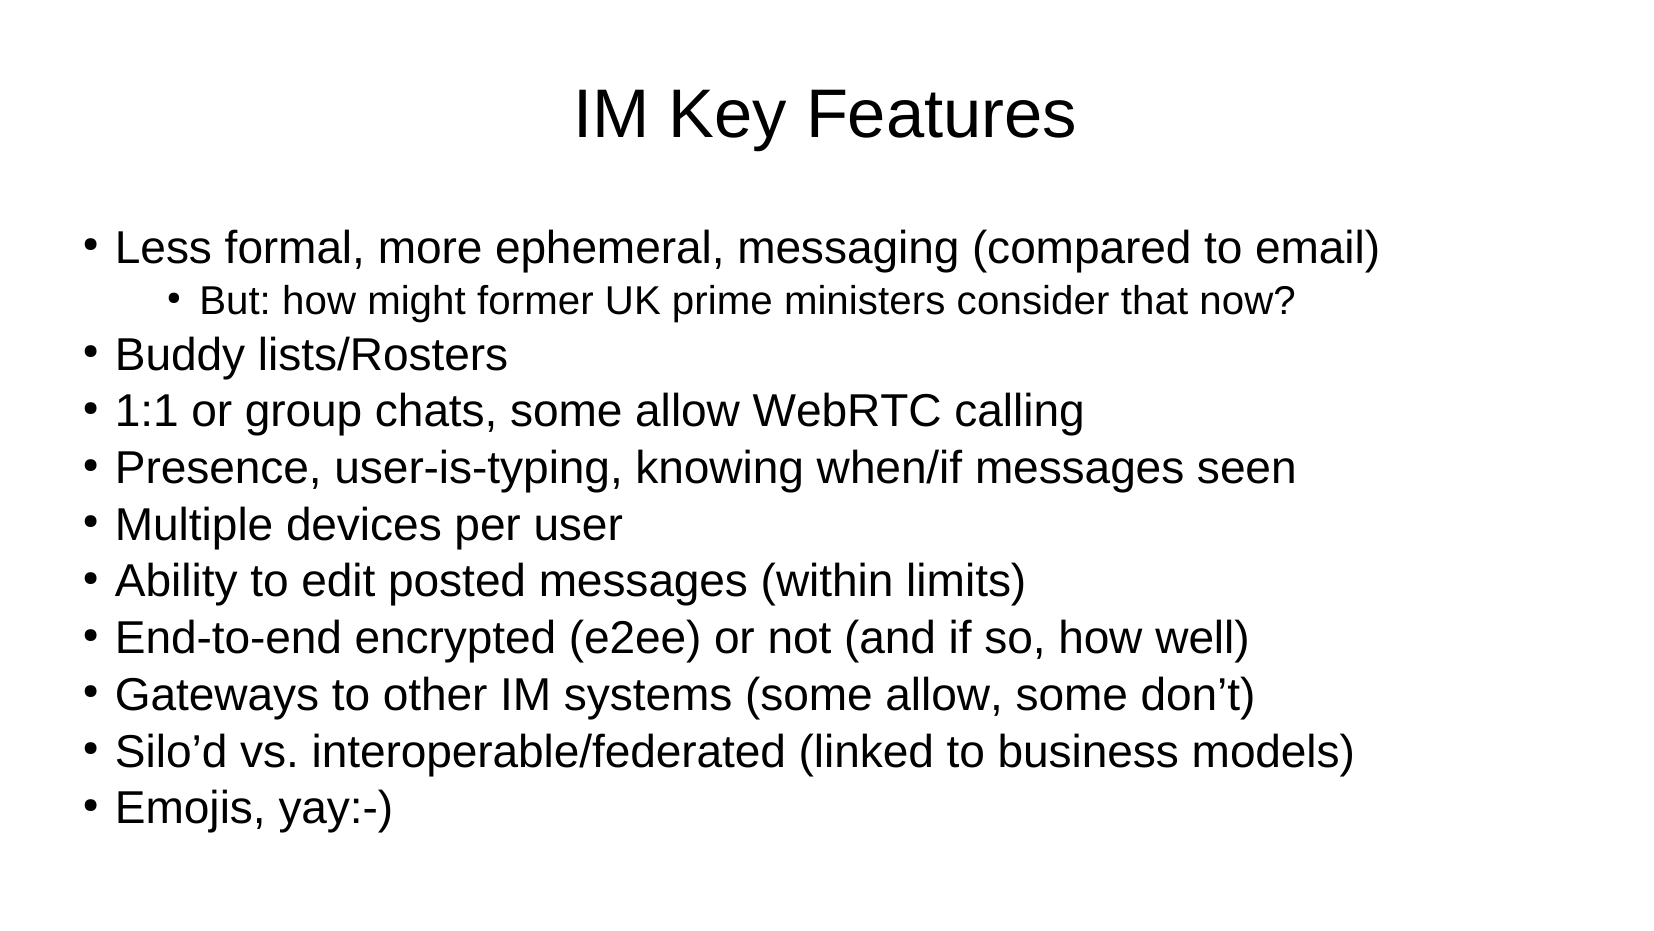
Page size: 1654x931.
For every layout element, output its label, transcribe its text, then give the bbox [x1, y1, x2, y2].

title IM Key Features [82, 37, 1569, 192]
list Less formal, more ephemeral, messaging (compared to email) But: how might former UK prime ministers consider that now? Buddy lists/Rosters 1:1 or group chats, some allow WebRTC calling Presence, user-is-typing, knowing when/if messages seen Multiple devices per user Ability to edit posted messages (within limits) End-to-end encrypted (e2ee) or not (and if so, how well) Gateways to other IM systems (some allow, some don’t) Silo’d vs. interoperable/federated (linked to business models) Emojis, yay:-) [82, 217, 1569, 839]
